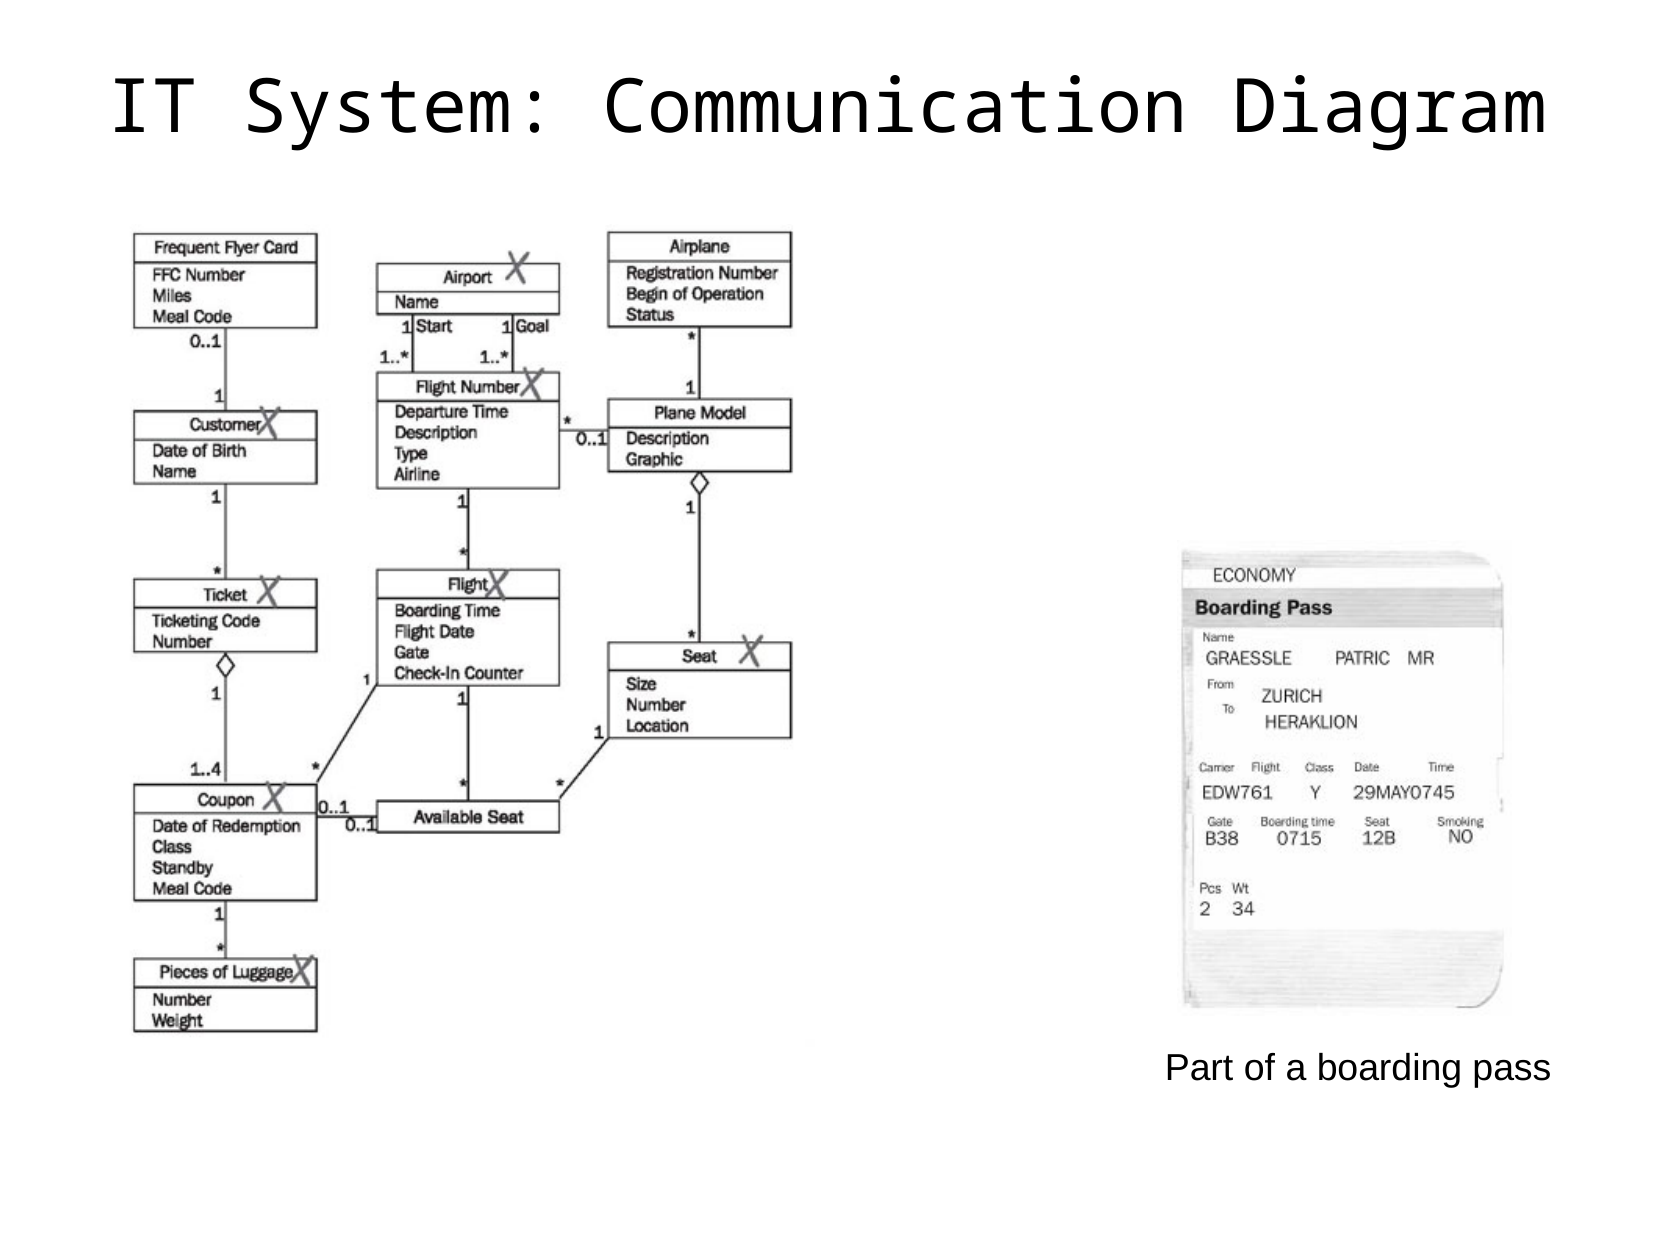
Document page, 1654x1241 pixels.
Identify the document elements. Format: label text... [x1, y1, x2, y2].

picture [118, 224, 815, 1053]
title IT System: Communication Diagram [82, 0, 1572, 208]
picture [1177, 540, 1512, 1016]
text_box Part of a boarding pass [1122, 1039, 1595, 1111]
